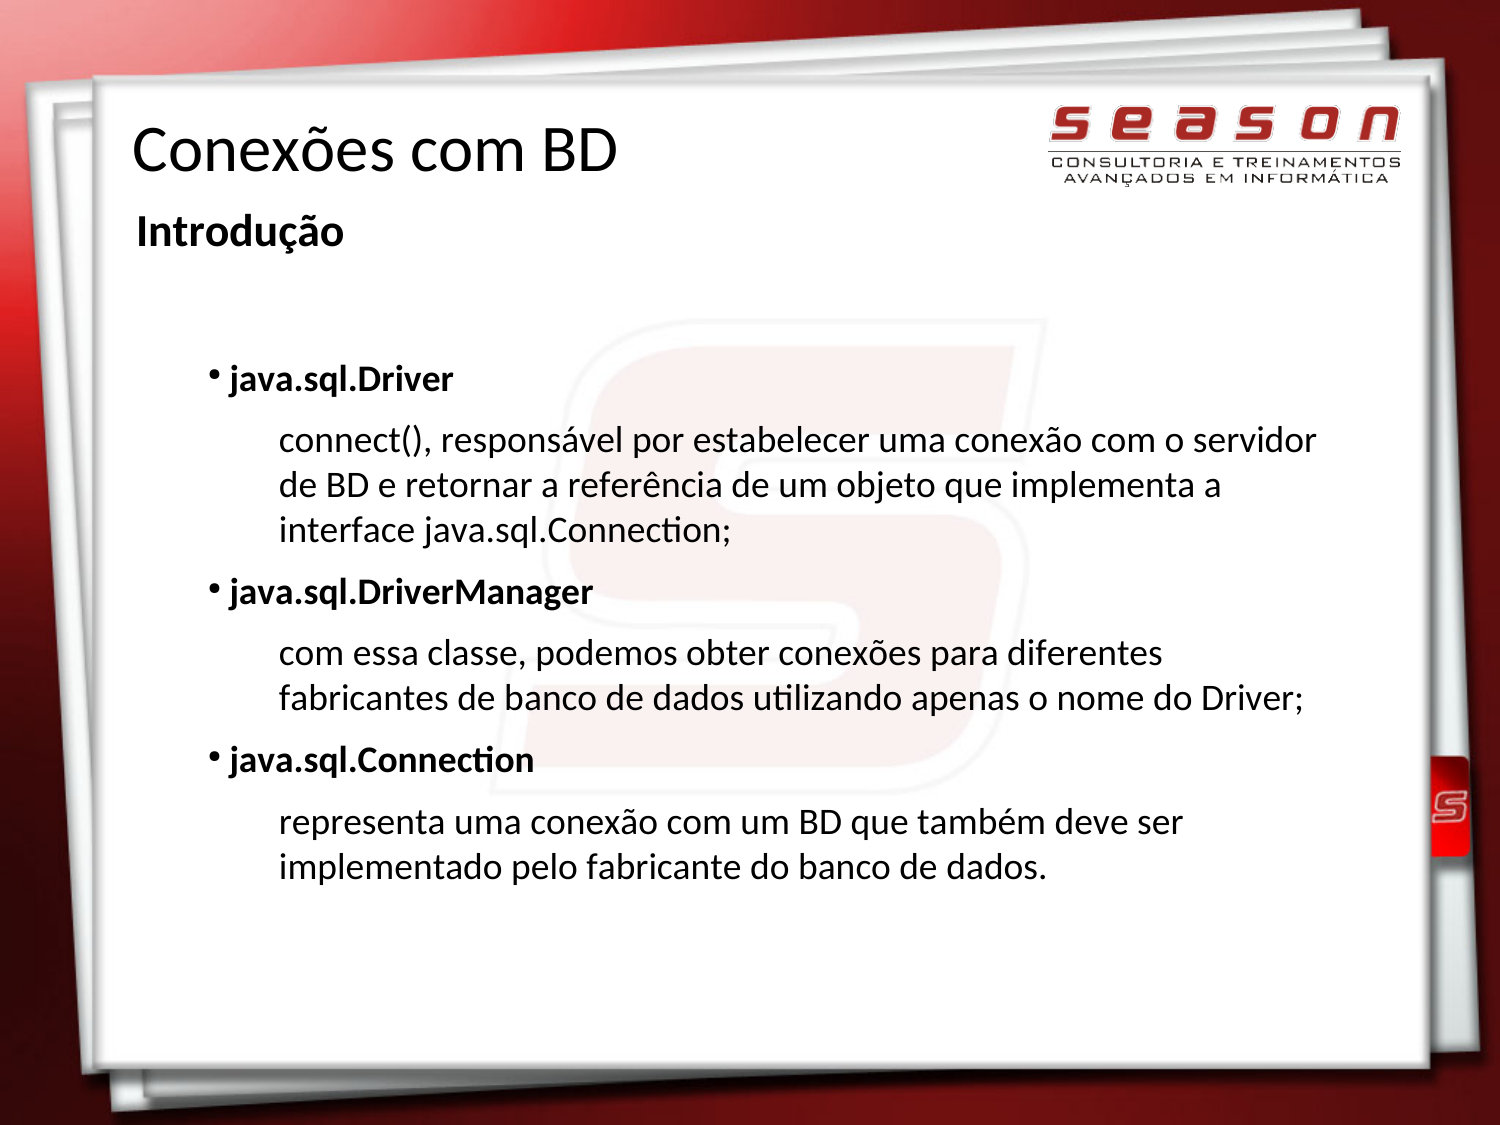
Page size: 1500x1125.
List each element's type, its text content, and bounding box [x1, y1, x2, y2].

title Conexões com BD [118, 33, 1394, 257]
text_box Introdução [119, 200, 1240, 256]
picture [0, 0, 1500, 1125]
text_box java.sql.Driver connect(), responsável por estabelecer uma conexão com o servidor de BD e retornar a referência de um objeto que implementa a interface java.sql.Connection; java.sql.DriverManager com essa classe, podemos obter conexões para diferentes fabricantes de banco de dados utilizando apenas o nome do Driver; java.sql.Connection representa uma conexão com um BD que também deve ser implementado pelo fabricante do banco de dados. [207, 283, 1328, 957]
